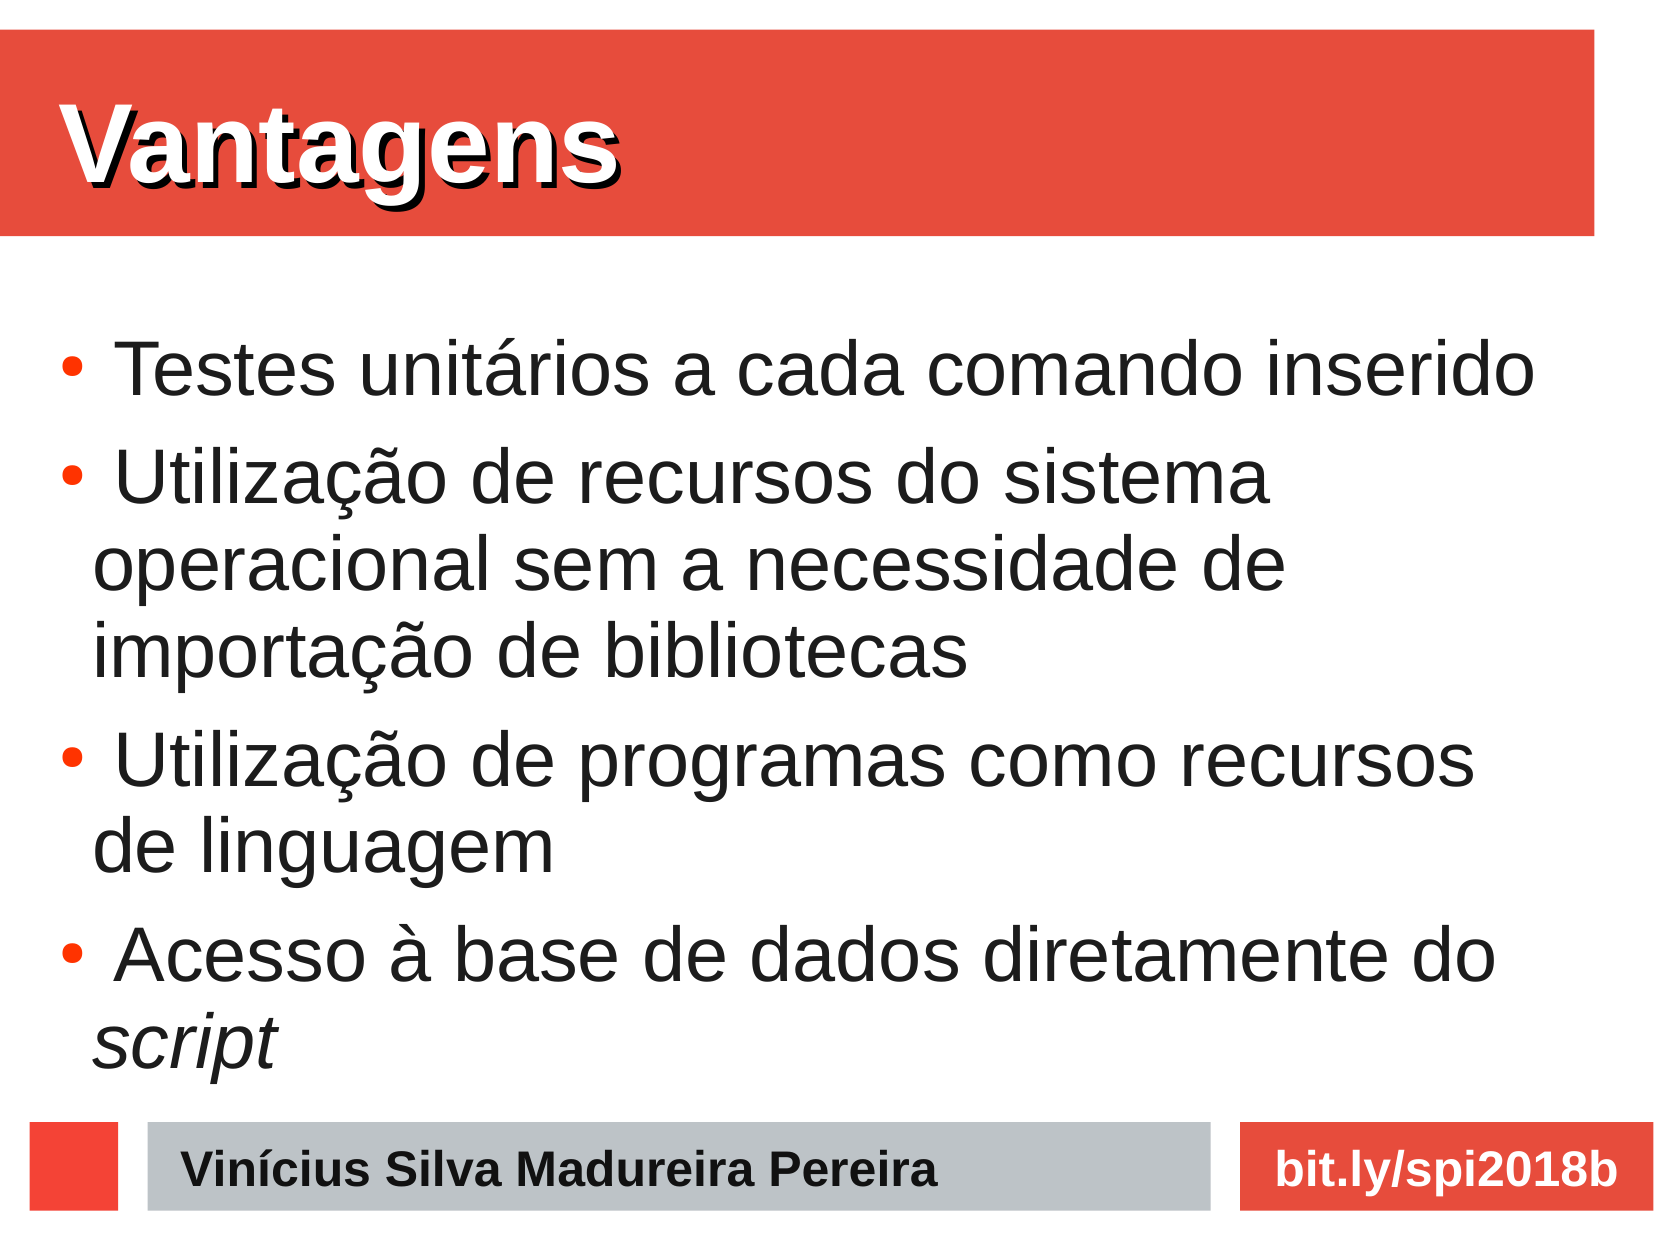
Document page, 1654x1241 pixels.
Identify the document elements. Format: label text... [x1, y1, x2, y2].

text_box bit.ly/spi2018b [1228, 1133, 1654, 1205]
list Testes unitários a cada comando inserido Utilização de recursos do sistema operacional sem a necessidade de importação de bibliotecas Utilização de programas como recursos de linguagem Acesso à base de dados diretamente do script [59, 324, 1565, 1093]
text_box Vinícius Silva Madureira Pereira [165, 1133, 1170, 1205]
title Vantagens [59, 35, 1595, 207]
